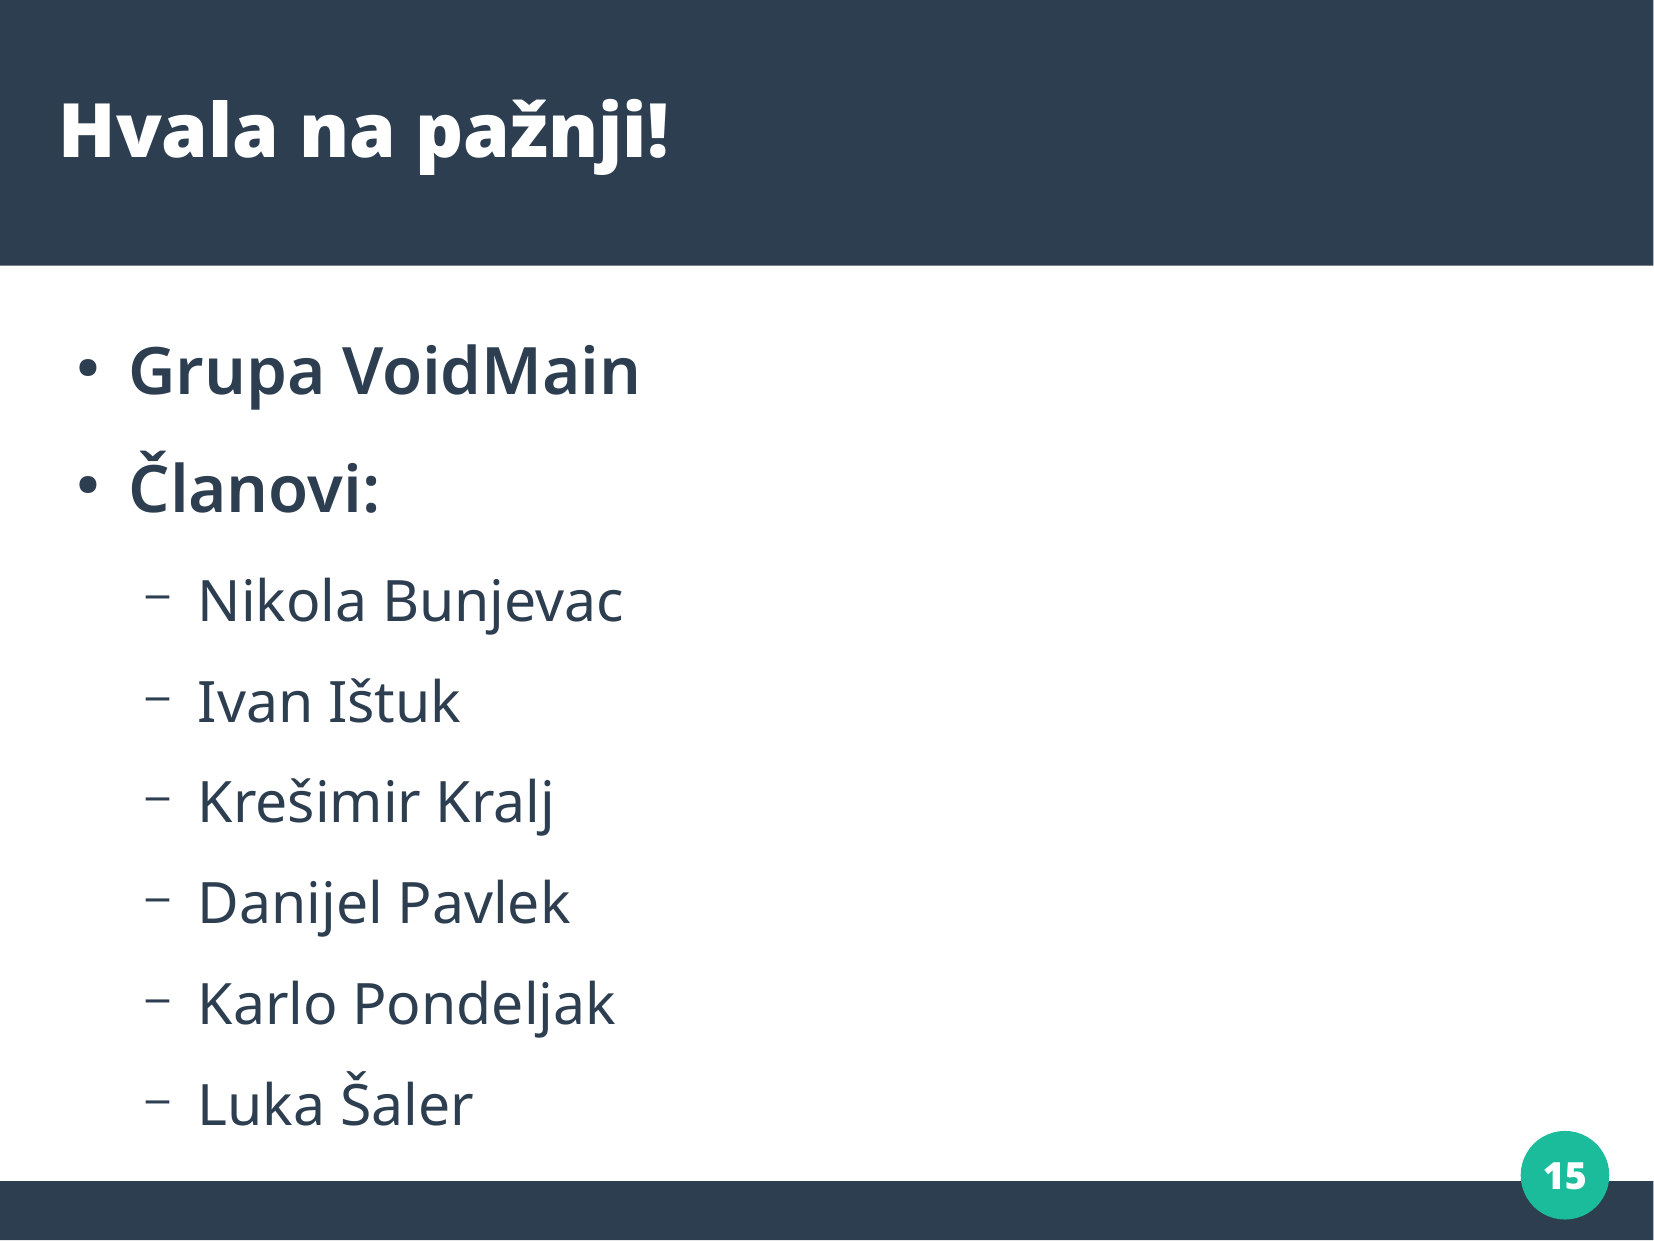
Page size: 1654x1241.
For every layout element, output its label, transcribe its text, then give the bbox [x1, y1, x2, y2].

title Hvala na pažnji! [59, 49, 1595, 207]
list Grupa VoidMain Članovi: Nikola Bunjevac Ivan Ištuk Krešimir Kralj Danijel Pavlek Karlo Pondeljak Luka Šaler [59, 324, 1595, 1152]
